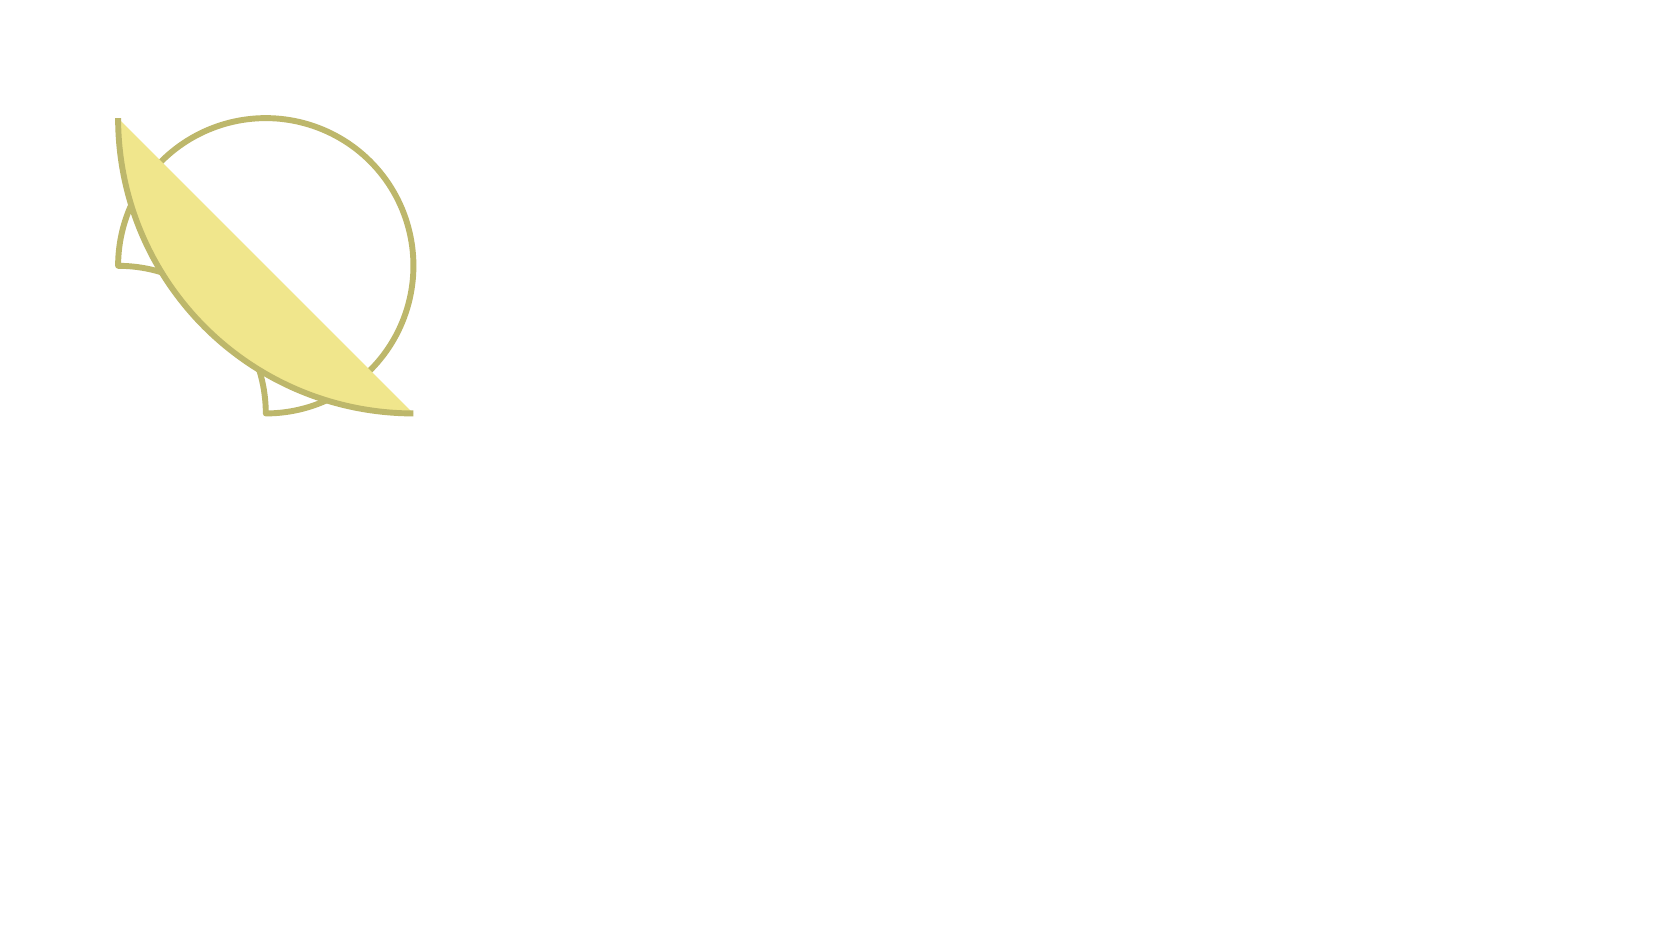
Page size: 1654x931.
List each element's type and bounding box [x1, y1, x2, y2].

text_box [118, 118, 414, 414]
